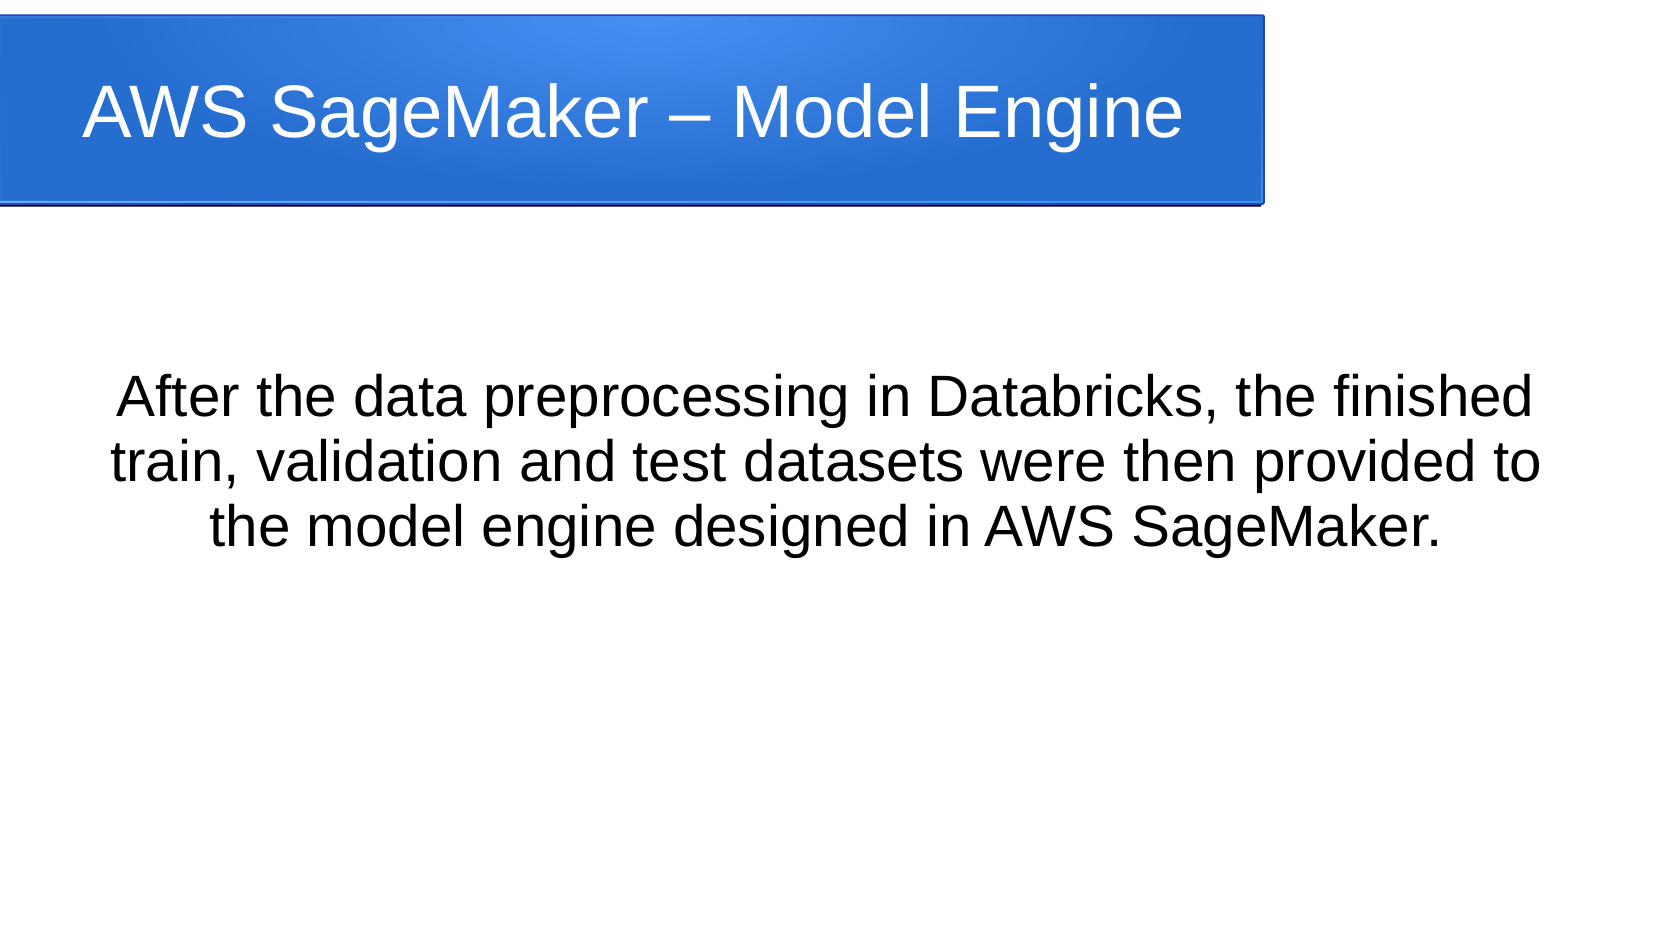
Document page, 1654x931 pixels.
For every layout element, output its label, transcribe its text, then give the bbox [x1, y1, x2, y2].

title AWS SageMaker – Model Engine [82, 35, 1235, 189]
subtitle After the data preprocessing in Databricks, the finished train, validation and test datasets were then provided to the model engine designed in AWS SageMaker. [82, 224, 1571, 764]
